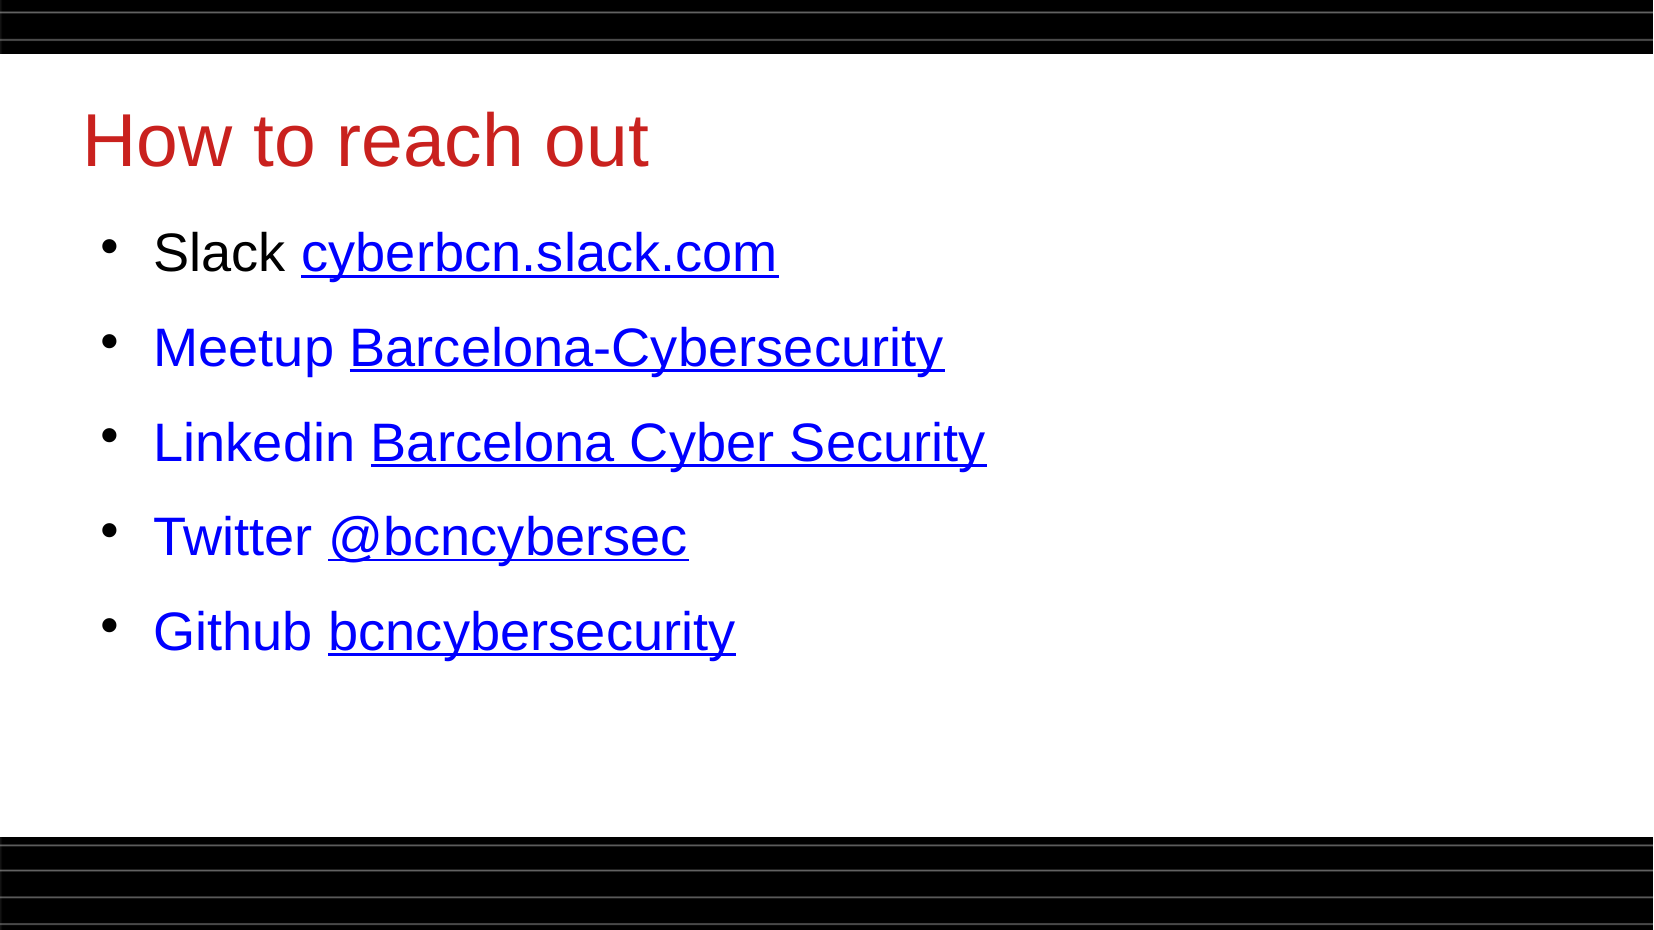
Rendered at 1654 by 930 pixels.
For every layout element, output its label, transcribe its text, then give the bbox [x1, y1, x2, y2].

picture [0, 0, 1653, 54]
text_box Slack cyberbcn.slack.com Meetup Barcelona-Cybersecurity Linkedin Barcelona Cyber Security Twitter @bcncybersec Github bcncybersecurity [82, 217, 1571, 757]
text_box How to reach out [82, 84, 1570, 188]
picture [0, 837, 1653, 930]
